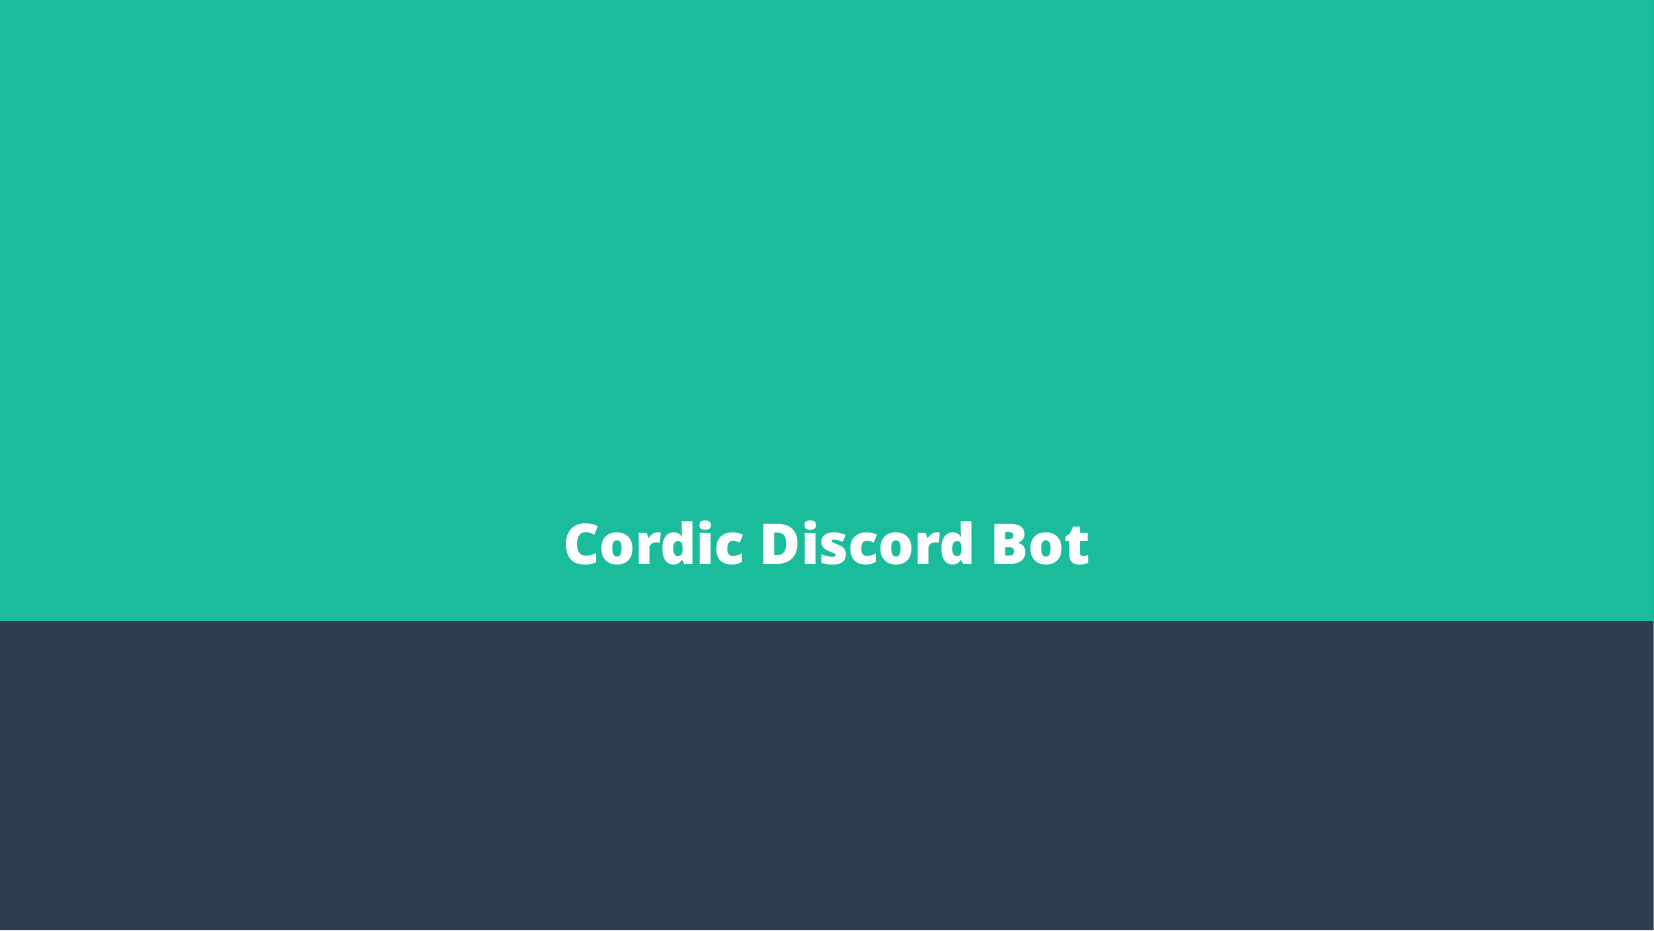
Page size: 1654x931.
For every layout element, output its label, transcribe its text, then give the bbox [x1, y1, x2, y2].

title Cordic Discord Bot [59, 465, 1595, 583]
